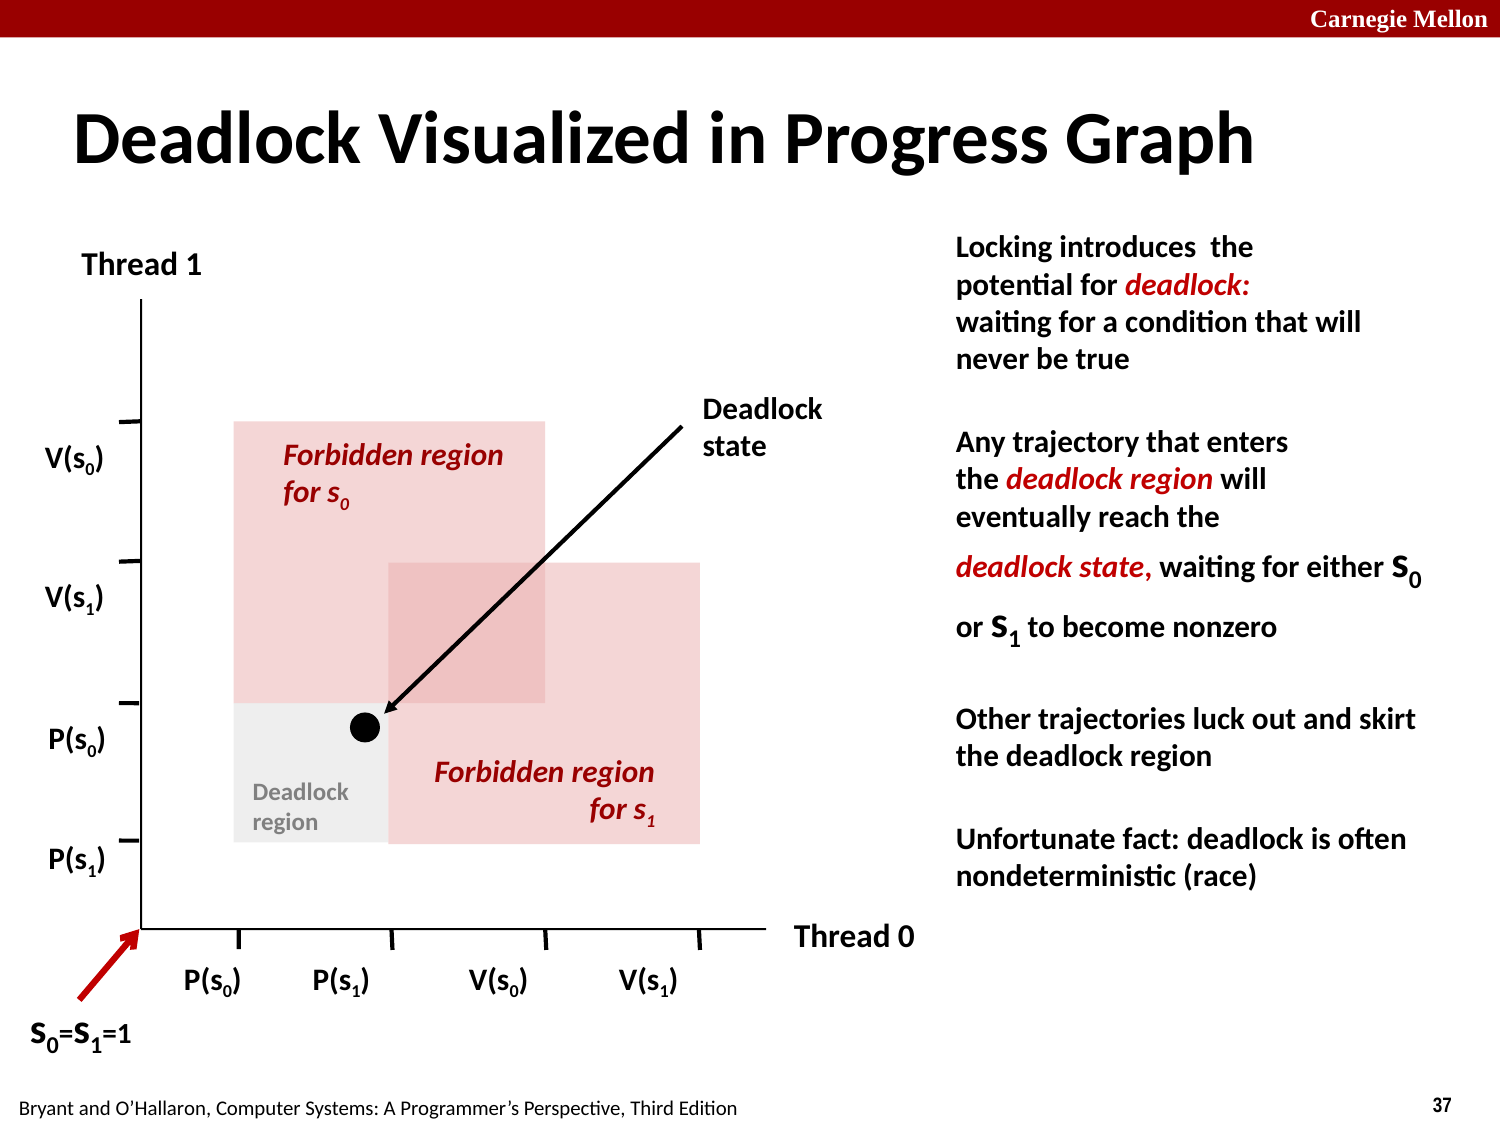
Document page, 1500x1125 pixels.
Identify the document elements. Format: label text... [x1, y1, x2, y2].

text_box Deadlock state [687, 388, 838, 464]
title Deadlock Visualized in Progress Graph [58, 71, 1304, 197]
text_box Forbidden region for s1 [419, 743, 670, 839]
text_box V(s1) [604, 951, 694, 1009]
text_box [233, 421, 700, 845]
text_box V(s1) [30, 568, 120, 627]
text_box Locking introduces the potential for deadlock: waiting for a condition that will never be true Any trajectory that enters the deadlock region will eventually reach the deadlock state, waiting for either s0 or s1 to become nonzero Other trajectories luck out and skirt the deadlock region Unfortunate fact: deadlock is often nondeterministic (race) [941, 226, 1451, 893]
text_box P(s0) [169, 951, 257, 1009]
text_box V(s0) [30, 429, 120, 487]
text_box P(s1) [33, 830, 121, 889]
text_box Thread 1 [66, 234, 218, 289]
text_box P(s1) [297, 951, 386, 1009]
text_box s0=s1=1 [15, 1001, 147, 1059]
text_box Thread 0 [779, 906, 930, 962]
text_box Deadlock region [237, 775, 364, 836]
text_box V(s0) [454, 951, 544, 1009]
text_box Forbidden region for s0 [268, 426, 520, 522]
text_box P(s0) [33, 710, 121, 769]
